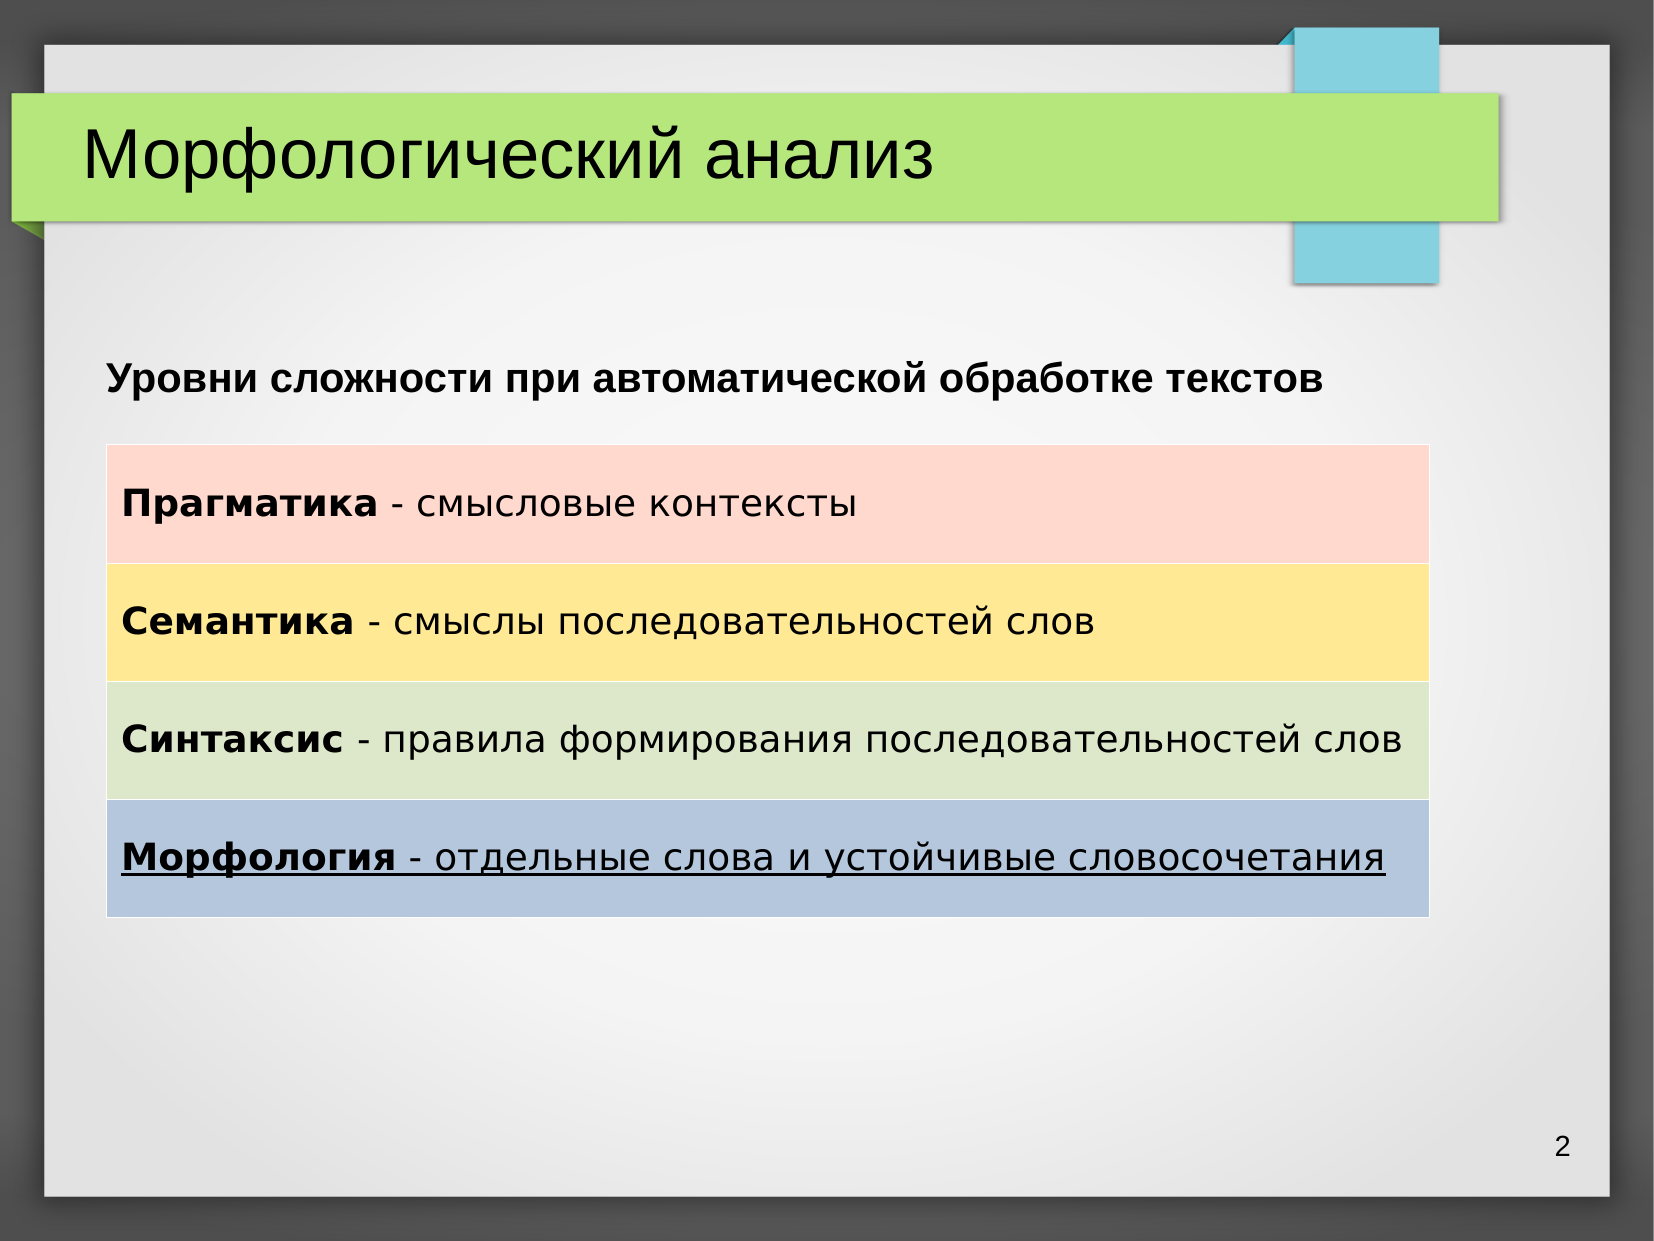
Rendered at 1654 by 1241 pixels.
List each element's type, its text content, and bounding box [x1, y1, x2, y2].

table_header Прагматика - смысловые контексты [107, 445, 1429, 563]
table_cell Семантика - смыслы последовательностей слов [107, 564, 1429, 681]
title Морфологический анализ [82, 114, 993, 194]
text_box Уровни сложности при автоматической обработке текстов [106, 354, 1560, 401]
table_cell Морфология - отдельные слова и устойчивые словосочетания [107, 800, 1429, 917]
table_cell Синтаксис - правила формирования последовательностей слов [107, 682, 1429, 799]
picture [0, 0, 1654, 1241]
